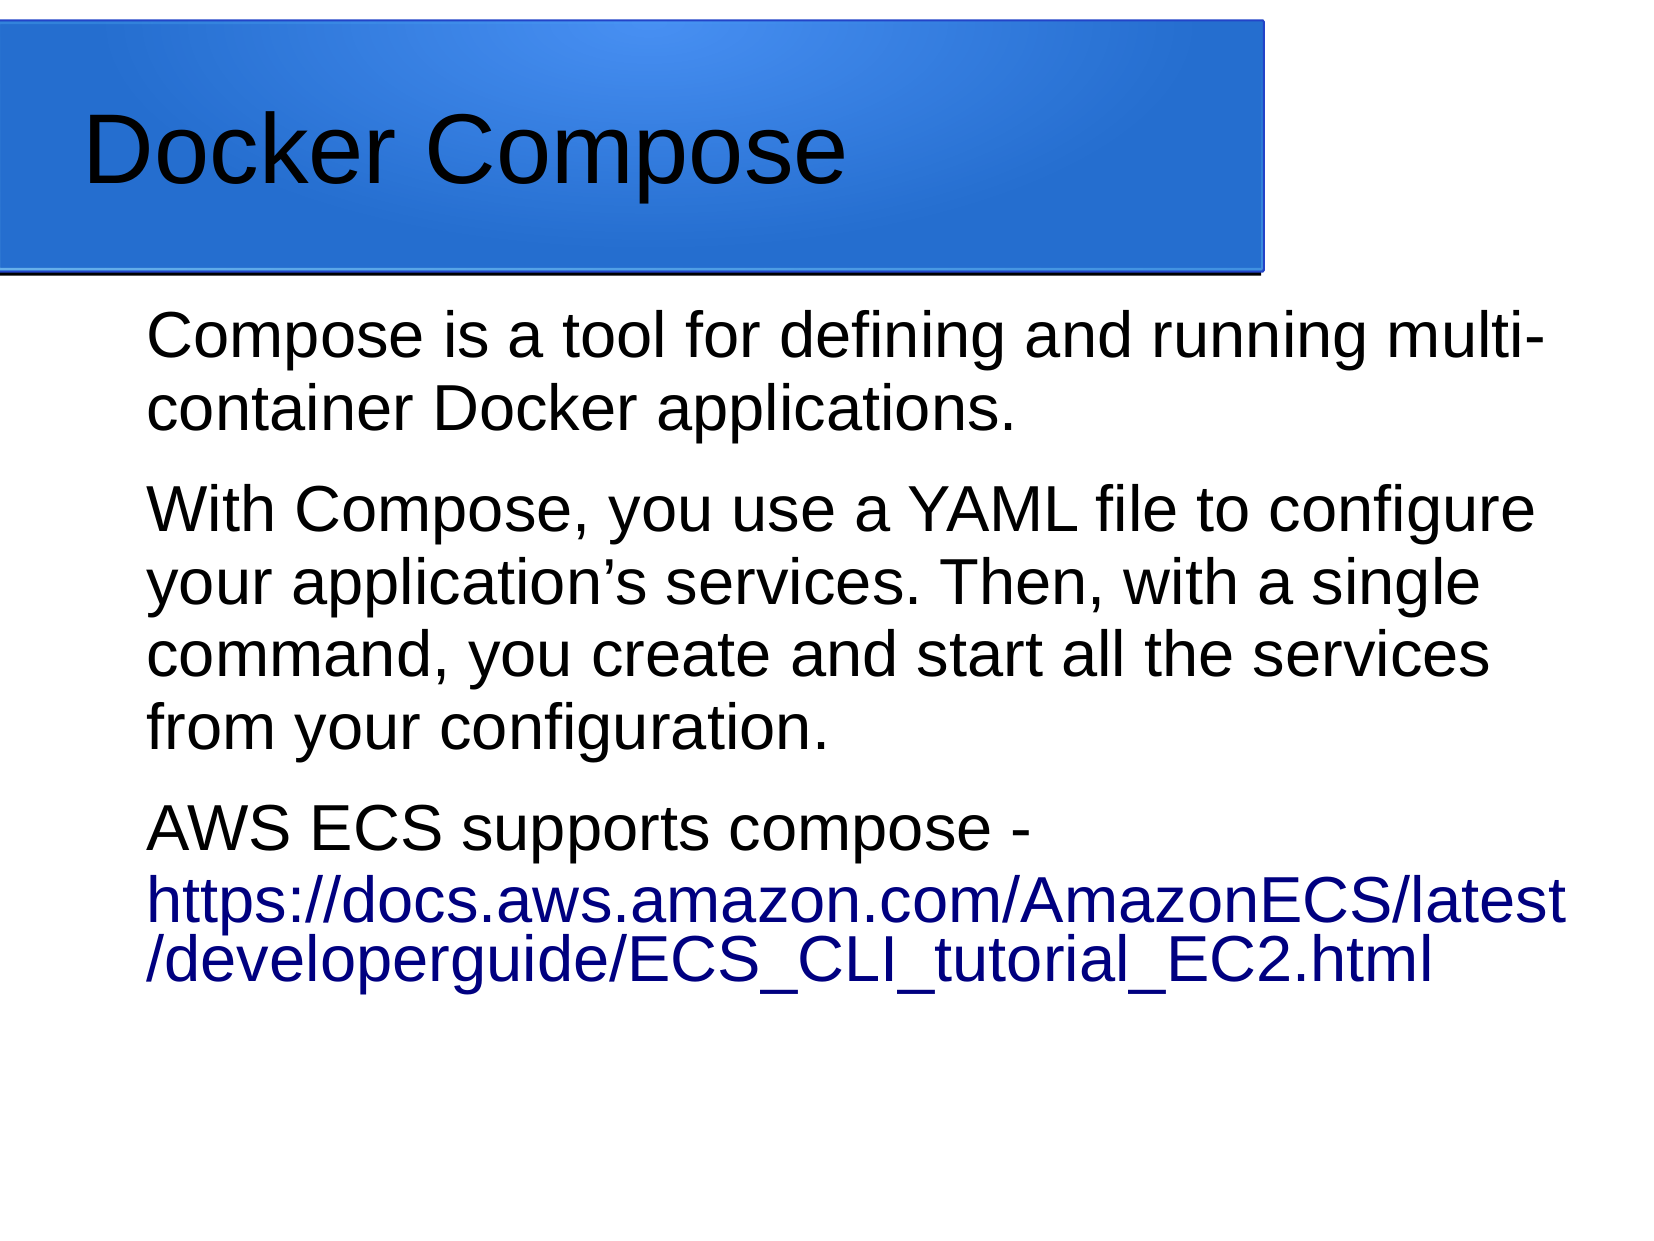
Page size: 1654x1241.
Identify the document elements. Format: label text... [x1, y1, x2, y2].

list Compose is a tool for defining and running multi-container Docker applications. With Compose, you use a YAML file to configure your application’s services. Then, with a single command, you create and start all the services from your configuration. AWS ECS supports compose - https://docs.aws.amazon.com/AmazonECS/latest/developerguide/ECS_CLI_tutorial_EC2.html [82, 299, 1571, 1019]
title Docker Compose [82, 47, 1235, 252]
